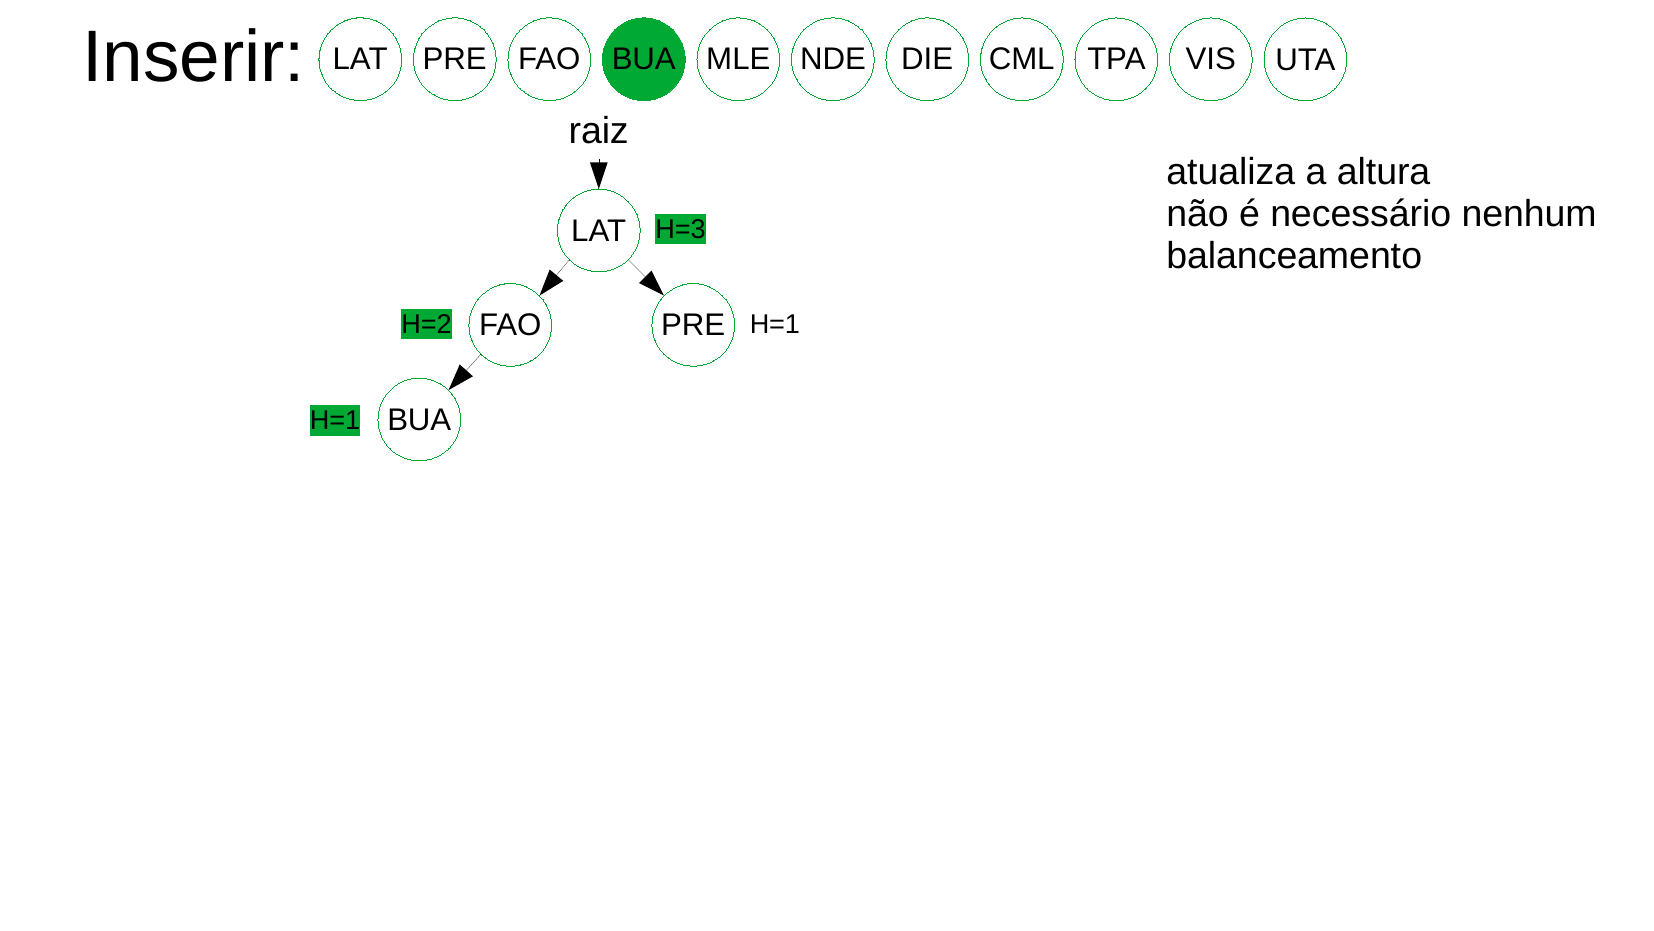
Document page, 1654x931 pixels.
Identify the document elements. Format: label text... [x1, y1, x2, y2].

text_box FAO [507, 17, 591, 101]
text_box DIE [885, 17, 969, 101]
text_box VIS [1169, 17, 1253, 101]
text_box CML [980, 17, 1064, 101]
text_box PRE [413, 17, 497, 101]
text_box H=1 [295, 397, 376, 443]
text_box UTA [1264, 17, 1347, 101]
text_box PRE [651, 283, 735, 367]
text_box raiz [553, 102, 644, 160]
text_box TPA [1074, 17, 1158, 101]
text_box LAT [557, 189, 640, 272]
text_box BUA [377, 378, 461, 461]
text_box H=1 [735, 301, 816, 347]
text_box MLE [696, 17, 780, 101]
text_box atualiza a altura não é necessário nenhum balanceamento [1151, 142, 1612, 284]
text_box H=2 [386, 301, 467, 347]
text_box NDE [791, 17, 875, 101]
text_box H=3 [640, 206, 721, 252]
text_box LAT [318, 17, 402, 101]
title Inserir: [82, 0, 319, 134]
text_box FAO [468, 283, 552, 367]
text_box BUA [602, 17, 686, 101]
